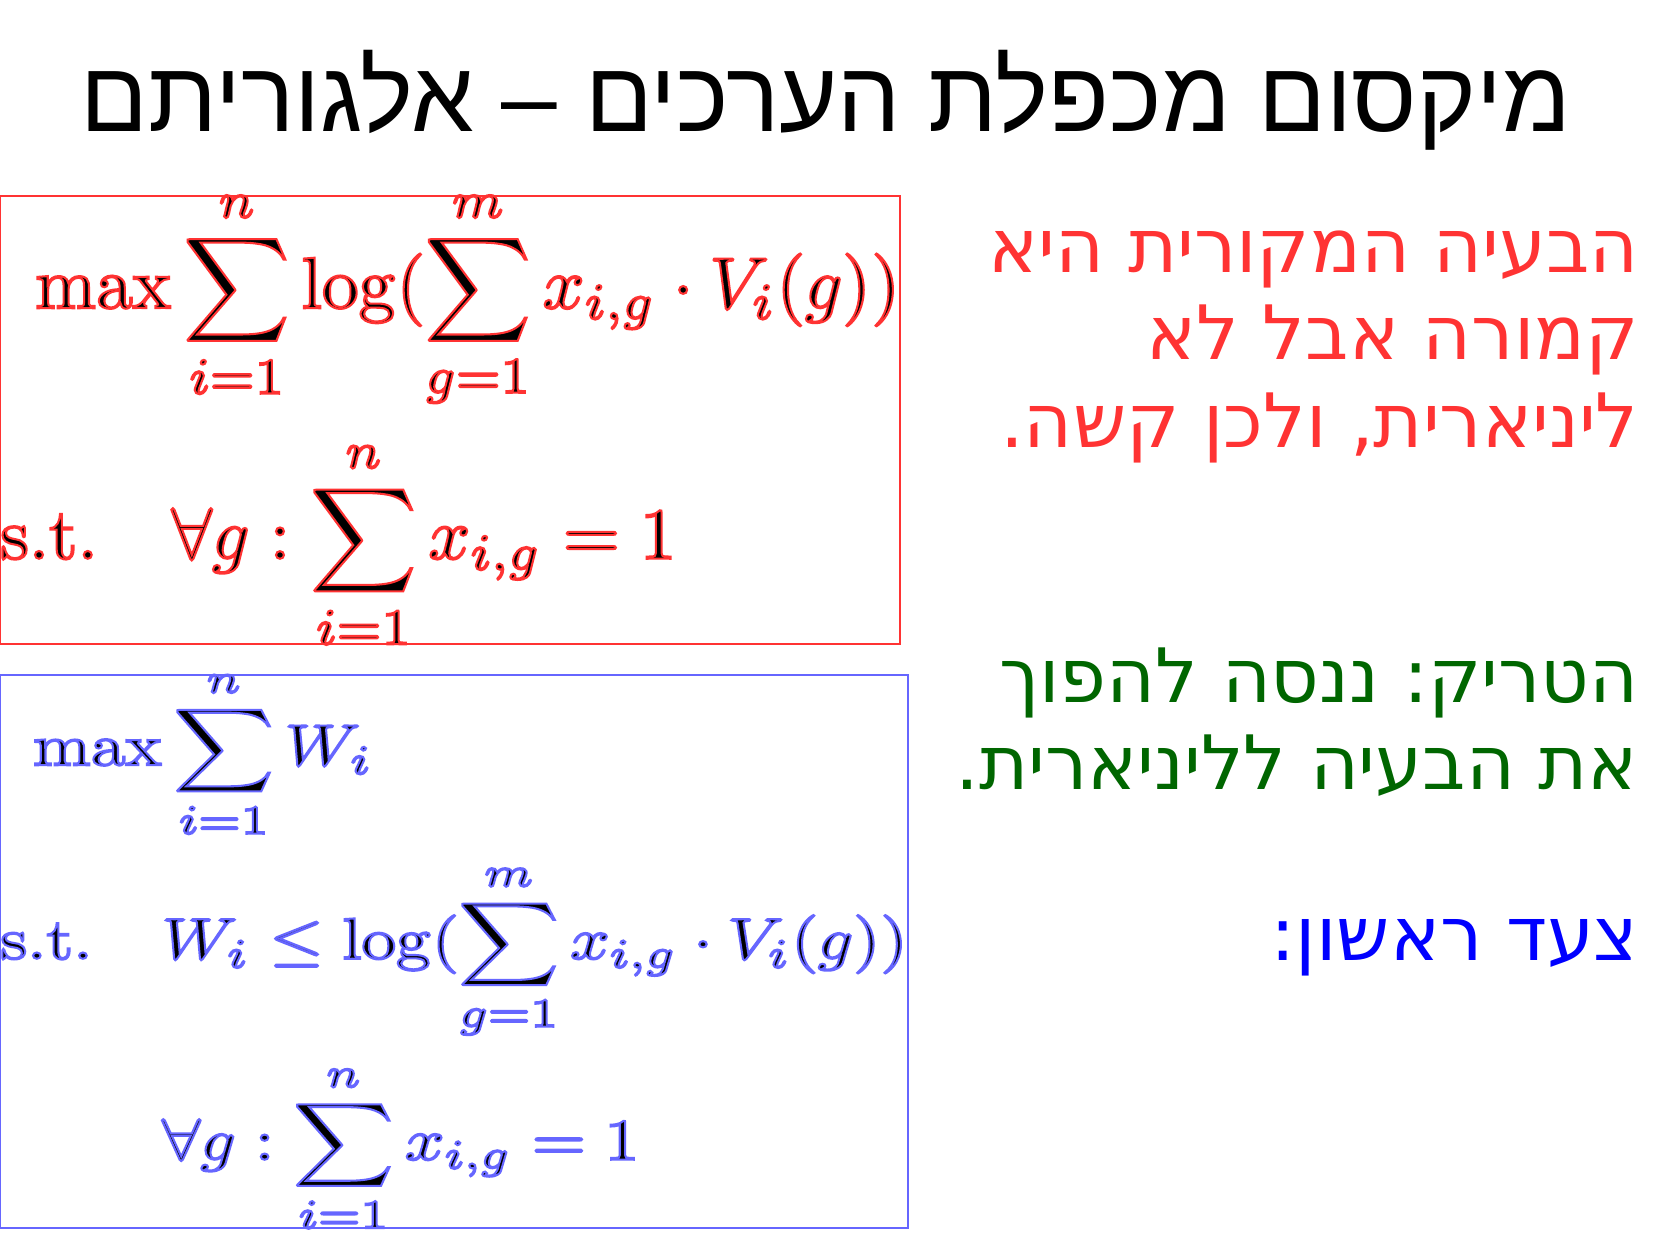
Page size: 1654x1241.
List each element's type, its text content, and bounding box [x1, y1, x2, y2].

title מיקסום מכפלת הערכים – אלגוריתם [0, 28, 1654, 166]
text_box [0, 674, 908, 1229]
text_box [0, 195, 900, 646]
text_box הבעיה המקורית היא קמורה אבל לא ליניארית, ולכן קשה. הטריק: ננסה להפוך את הבעיה לליניארית. צעד ראשון: [900, 195, 1654, 1201]
